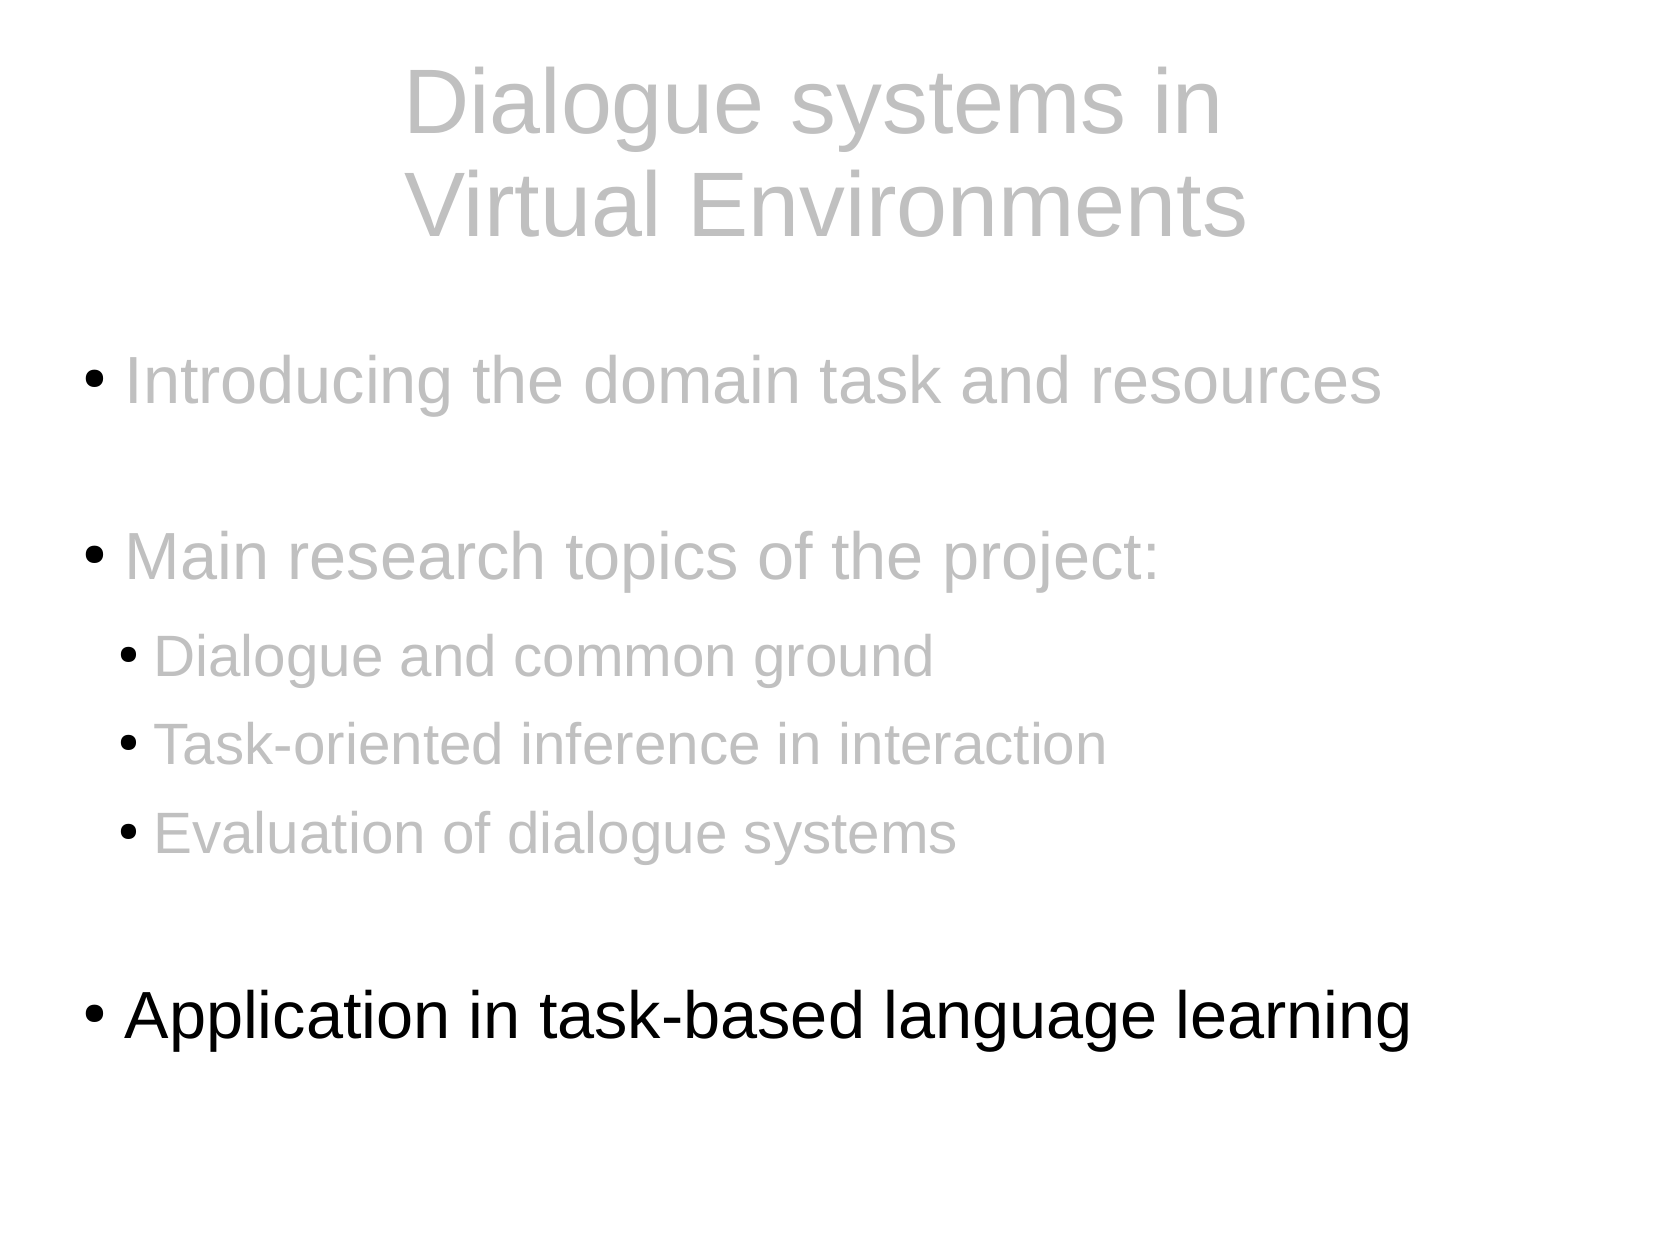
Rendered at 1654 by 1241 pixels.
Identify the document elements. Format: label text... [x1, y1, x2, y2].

list Introducing the domain task and resources Main research topics of the project: Dialogue and common ground Task-oriented inference in interaction Evaluation of dialogue systems Application in task-based language learning [82, 343, 1571, 1162]
title Dialogue systems in Virtual Environments [82, 39, 1571, 267]
